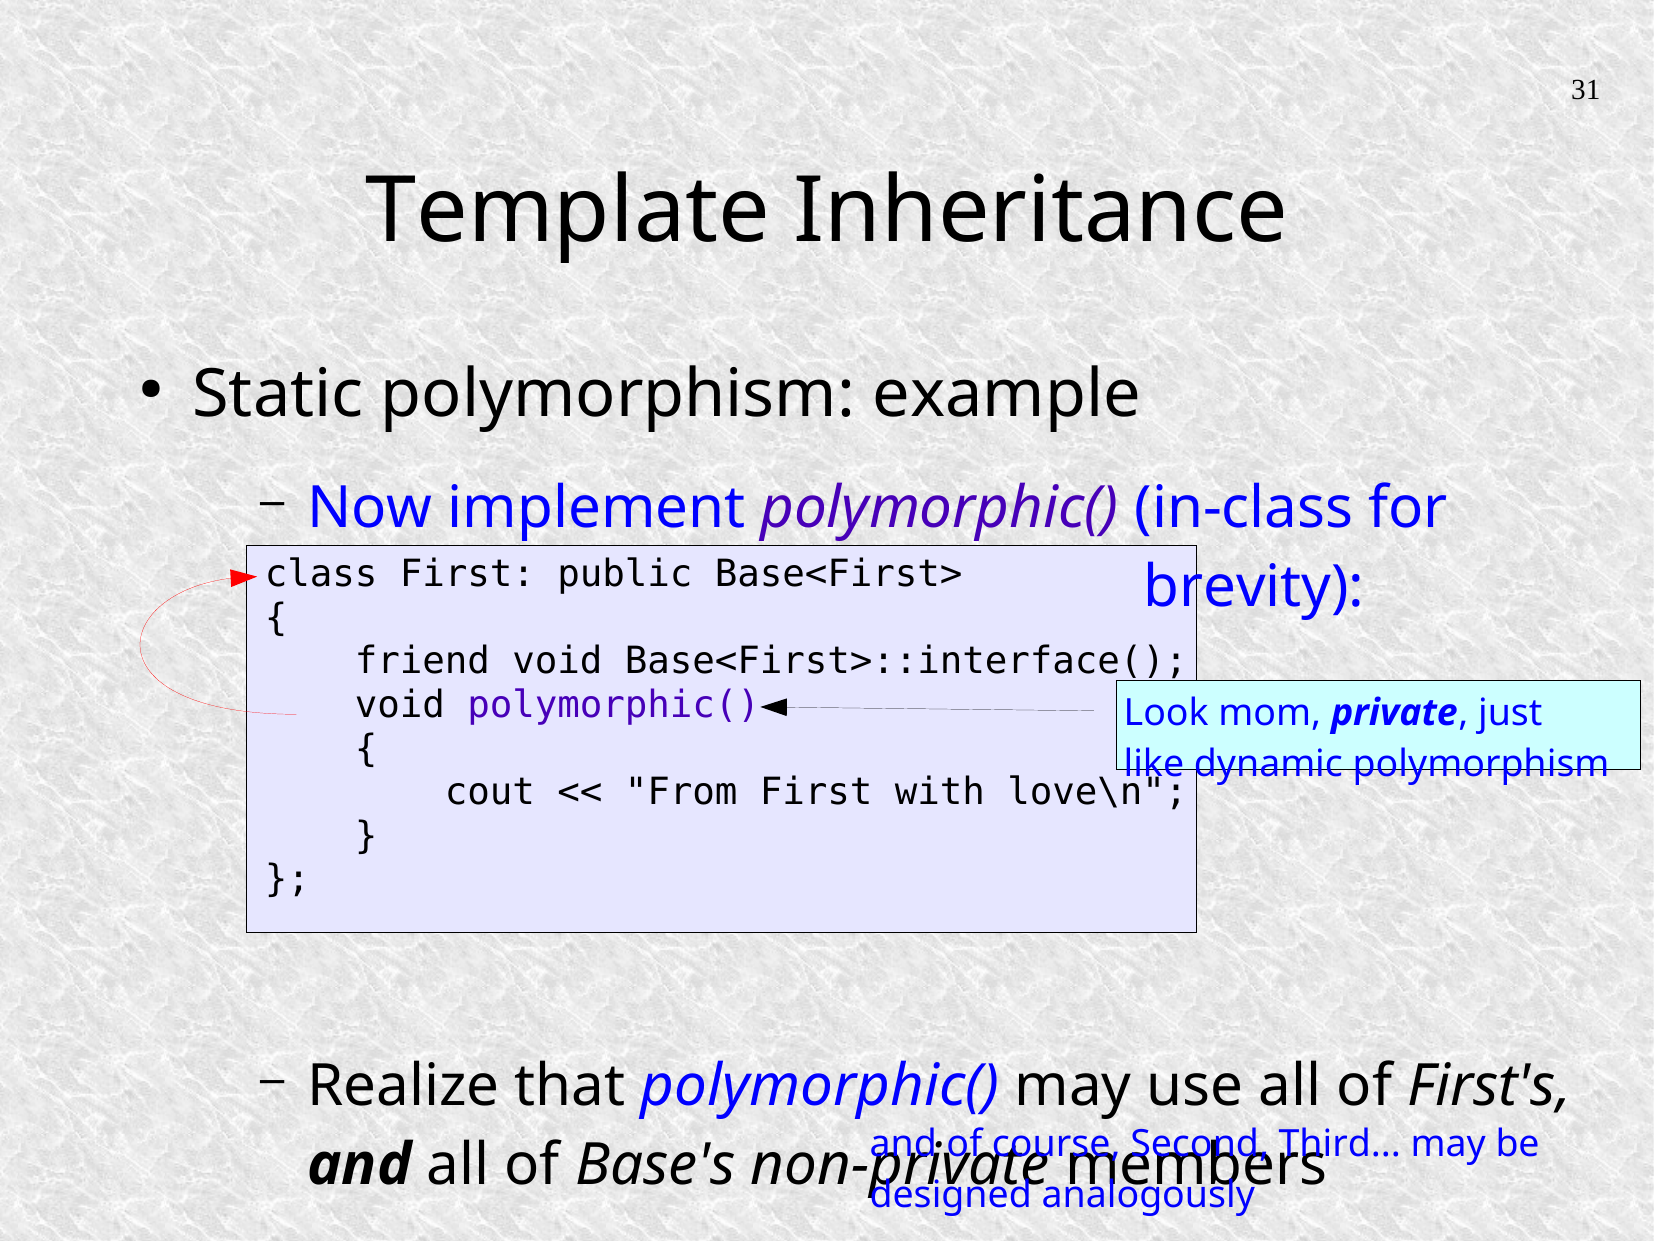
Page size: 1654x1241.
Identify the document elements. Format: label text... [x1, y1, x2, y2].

list Static polymorphism: example Now implement polymorphic() (in-class for brevity): Realize that polymorphic() may use all of First's, and all of Base's non-private members [121, 344, 1598, 1182]
picture [0, 0, 1654, 1241]
text_box [1116, 680, 1641, 770]
text_box class First: public Base<First> { friend void Base<First>::interface(); void polymorphic() { cout << "From First with love\n"; } }; [264, 552, 1188, 915]
title Template Inheritance [121, 102, 1534, 311]
text_box and of course, Second, Third... may be designed analogously [869, 1116, 1609, 1207]
text_box Look mom, private, just like dynamic polymorphism [1123, 685, 1643, 777]
